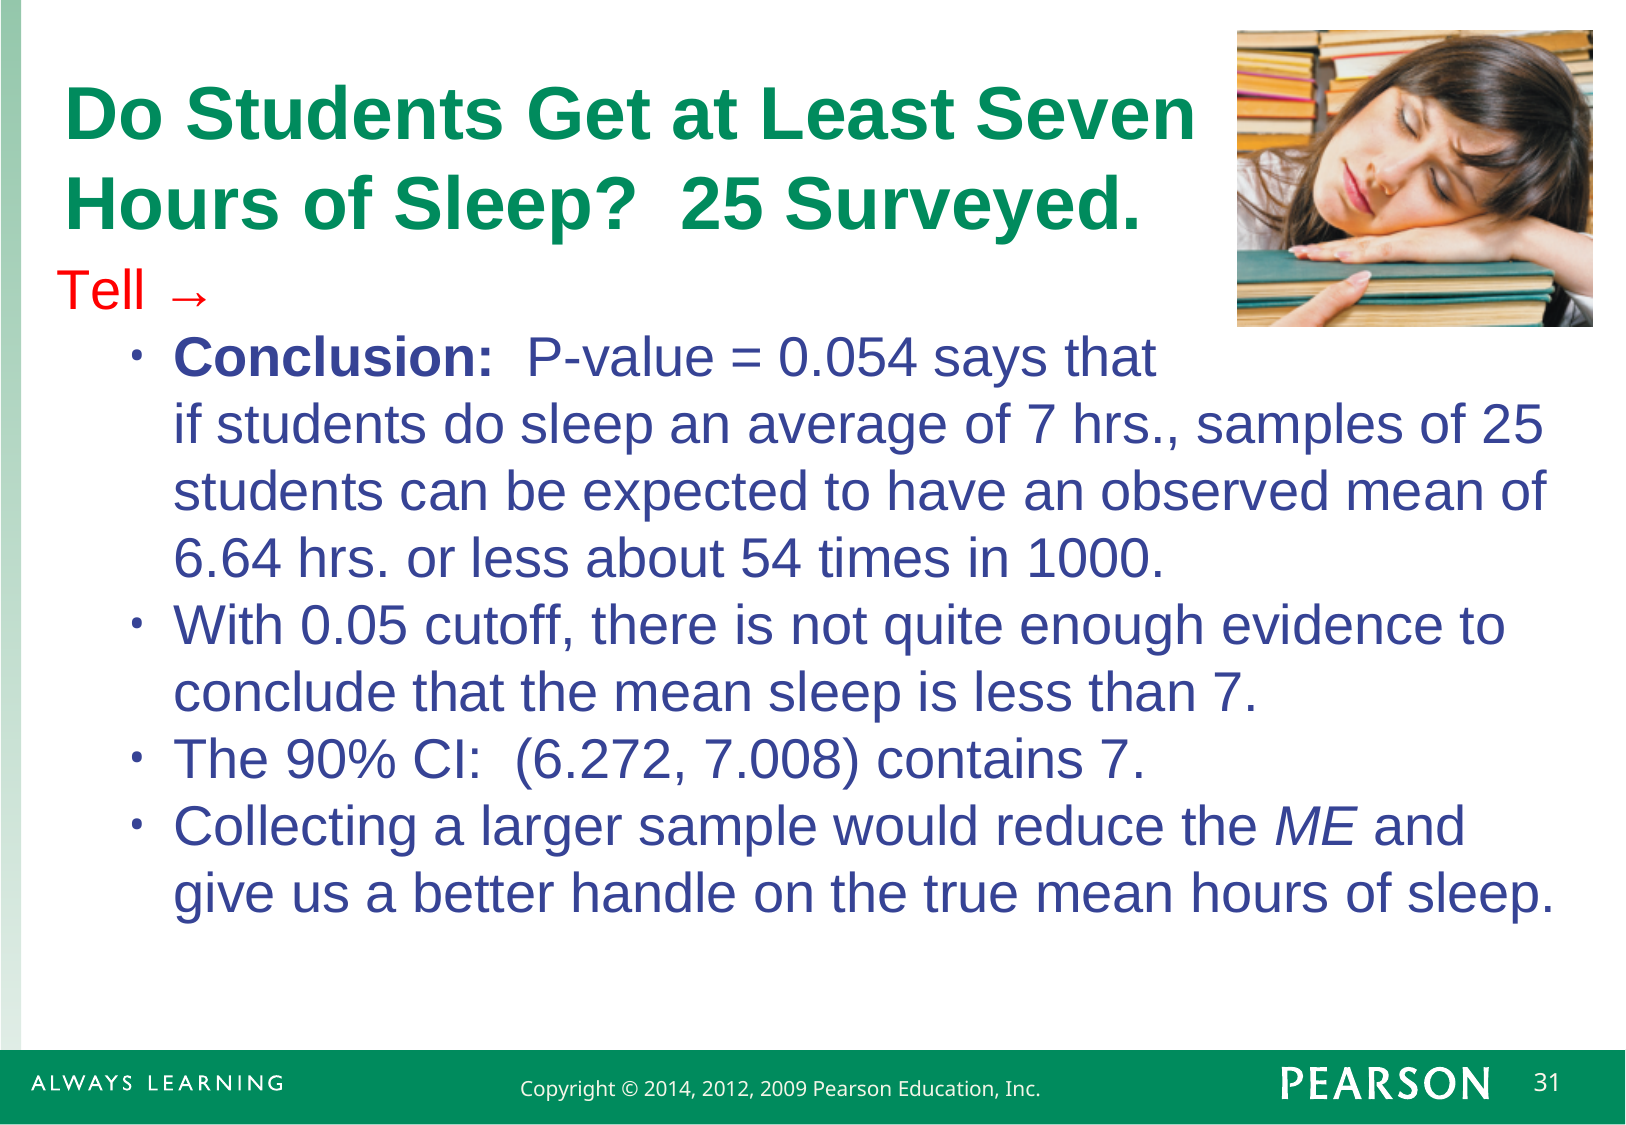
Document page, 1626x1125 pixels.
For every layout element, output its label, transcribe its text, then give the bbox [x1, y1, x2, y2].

picture [1237, 30, 1593, 327]
title Do Students Get at Least Seven Hours of Sleep? 25 Surveyed. [64, 64, 1237, 213]
list Tell → Conclusion: P-value = 0.054 says that if students do sleep an average of 7 hrs., samples of 25 students can be expected to have an observed mean of 6.64 hrs. or less about 54 times in 1000. With 0.05 cutoff, there is not quite enough evidence to conclude that the mean sleep is less than 7. The 90% CI: (6.272, 7.008) contains 7. Collecting a larger sample would reduce the ME and give us a better handle on the true mean hours of sleep. [56, 253, 1557, 1059]
